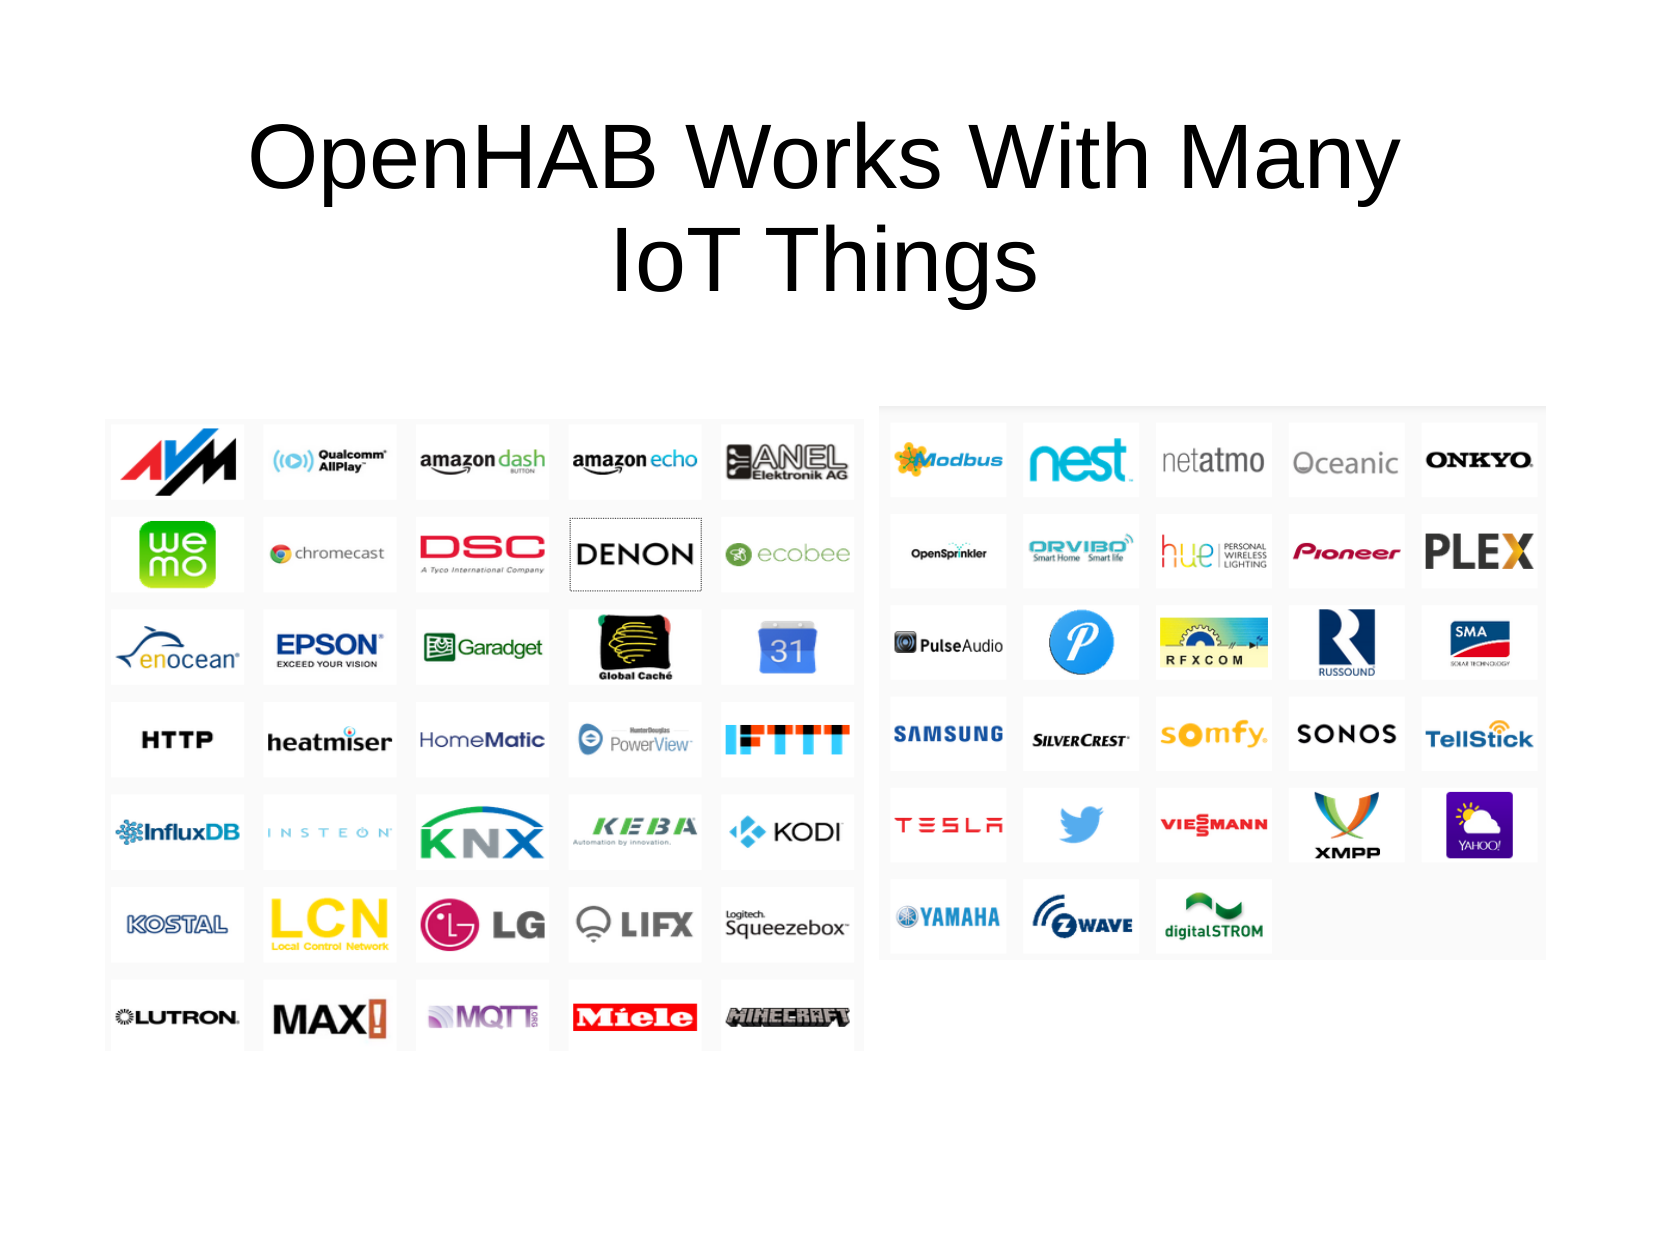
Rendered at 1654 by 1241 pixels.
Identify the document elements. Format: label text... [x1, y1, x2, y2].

picture [105, 419, 864, 1051]
title OpenHAB Works With Many IoT Things [81, 104, 1570, 312]
picture [879, 406, 1546, 961]
